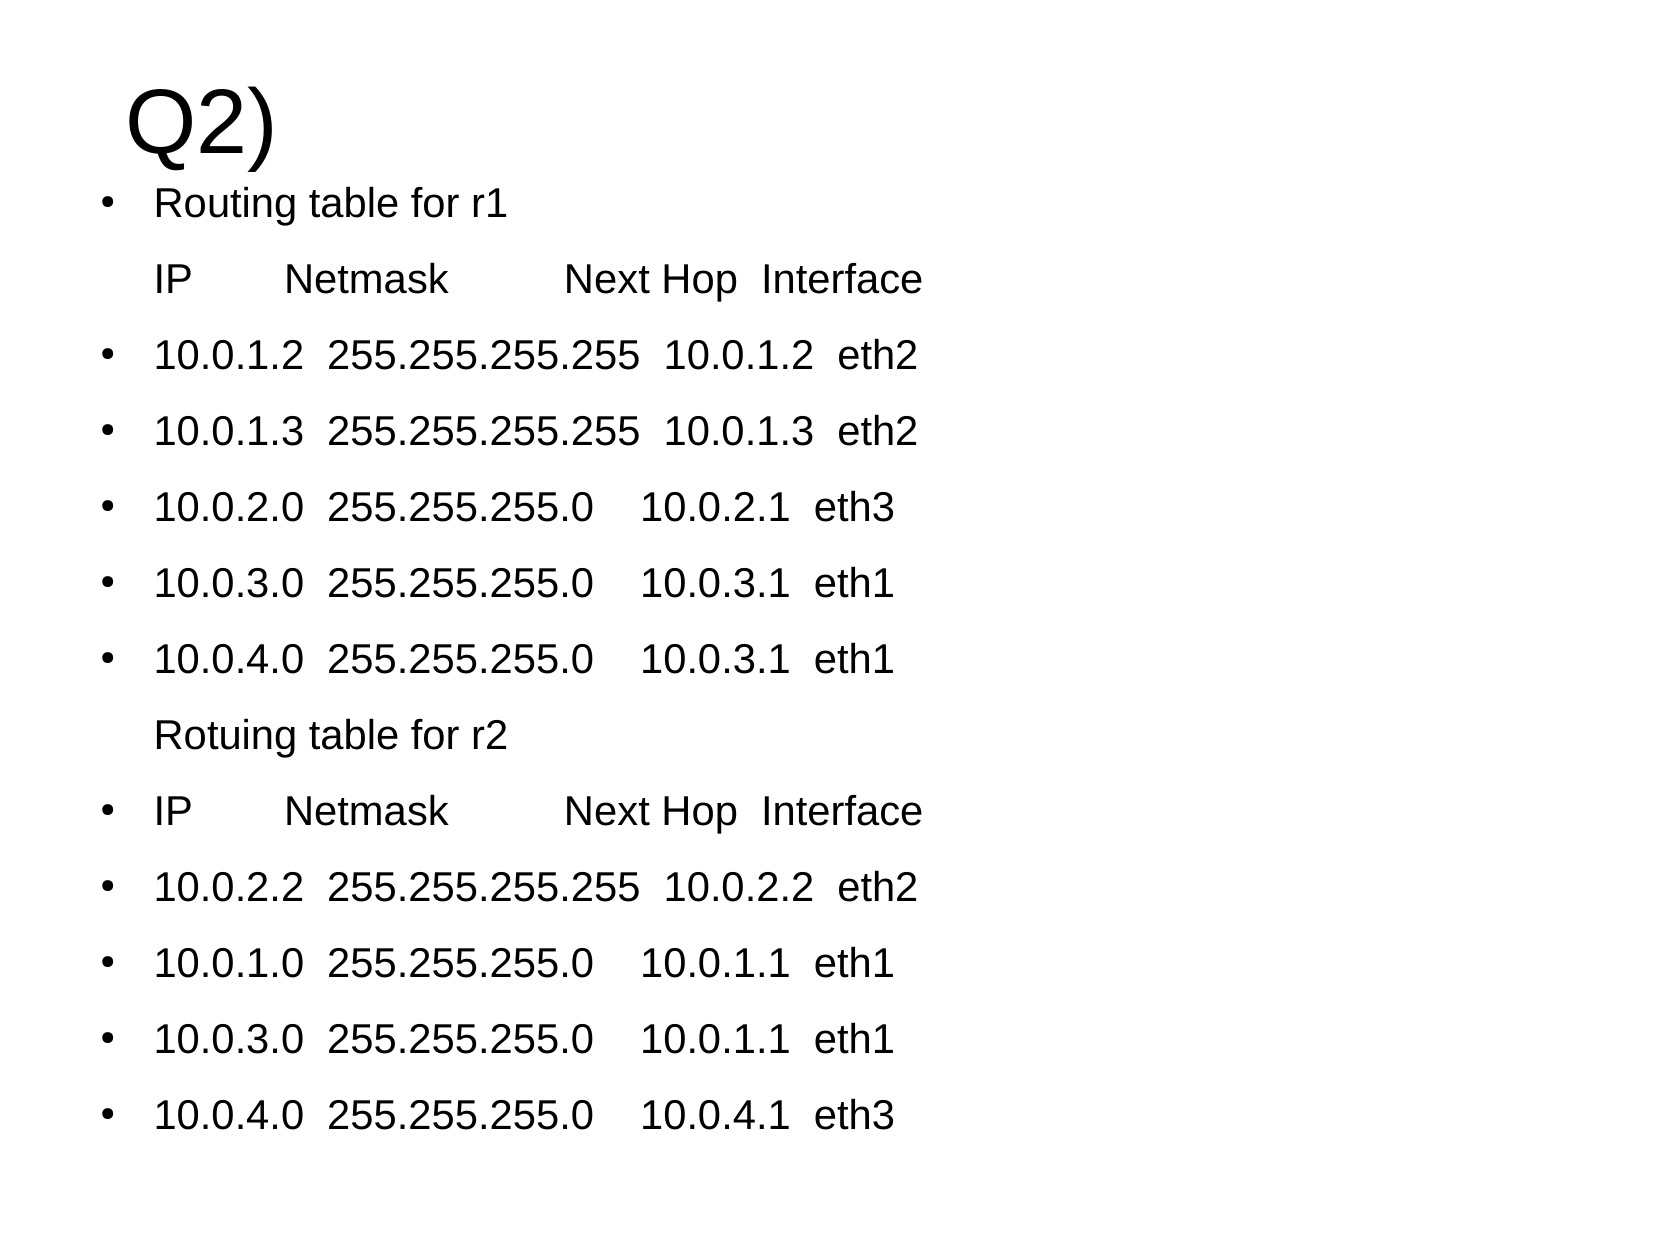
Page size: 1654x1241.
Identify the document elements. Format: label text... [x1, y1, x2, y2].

title Q2) [82, 49, 1571, 180]
list Routing table for r1 IP Netmask Next Hop Interface 10.0.1.2 255.255.255.255 10.0.1.2 eth2 10.0.1.3 255.255.255.255 10.0.1.3 eth2 10.0.2.0 255.255.255.0 10.0.2.1 eth3 10.0.3.0 255.255.255.0 10.0.3.1 eth1 10.0.4.0 255.255.255.0 10.0.3.1 eth1 Rotuing table for r2 IP Netmask Next Hop Interface 10.0.2.2 255.255.255.255 10.0.2.2 eth2 10.0.1.0 255.255.255.0 10.0.1.1 eth1 10.0.3.0 255.255.255.0 10.0.1.1 eth1 10.0.4.0 255.255.255.0 10.0.4.1 eth3 [82, 180, 1571, 1201]
